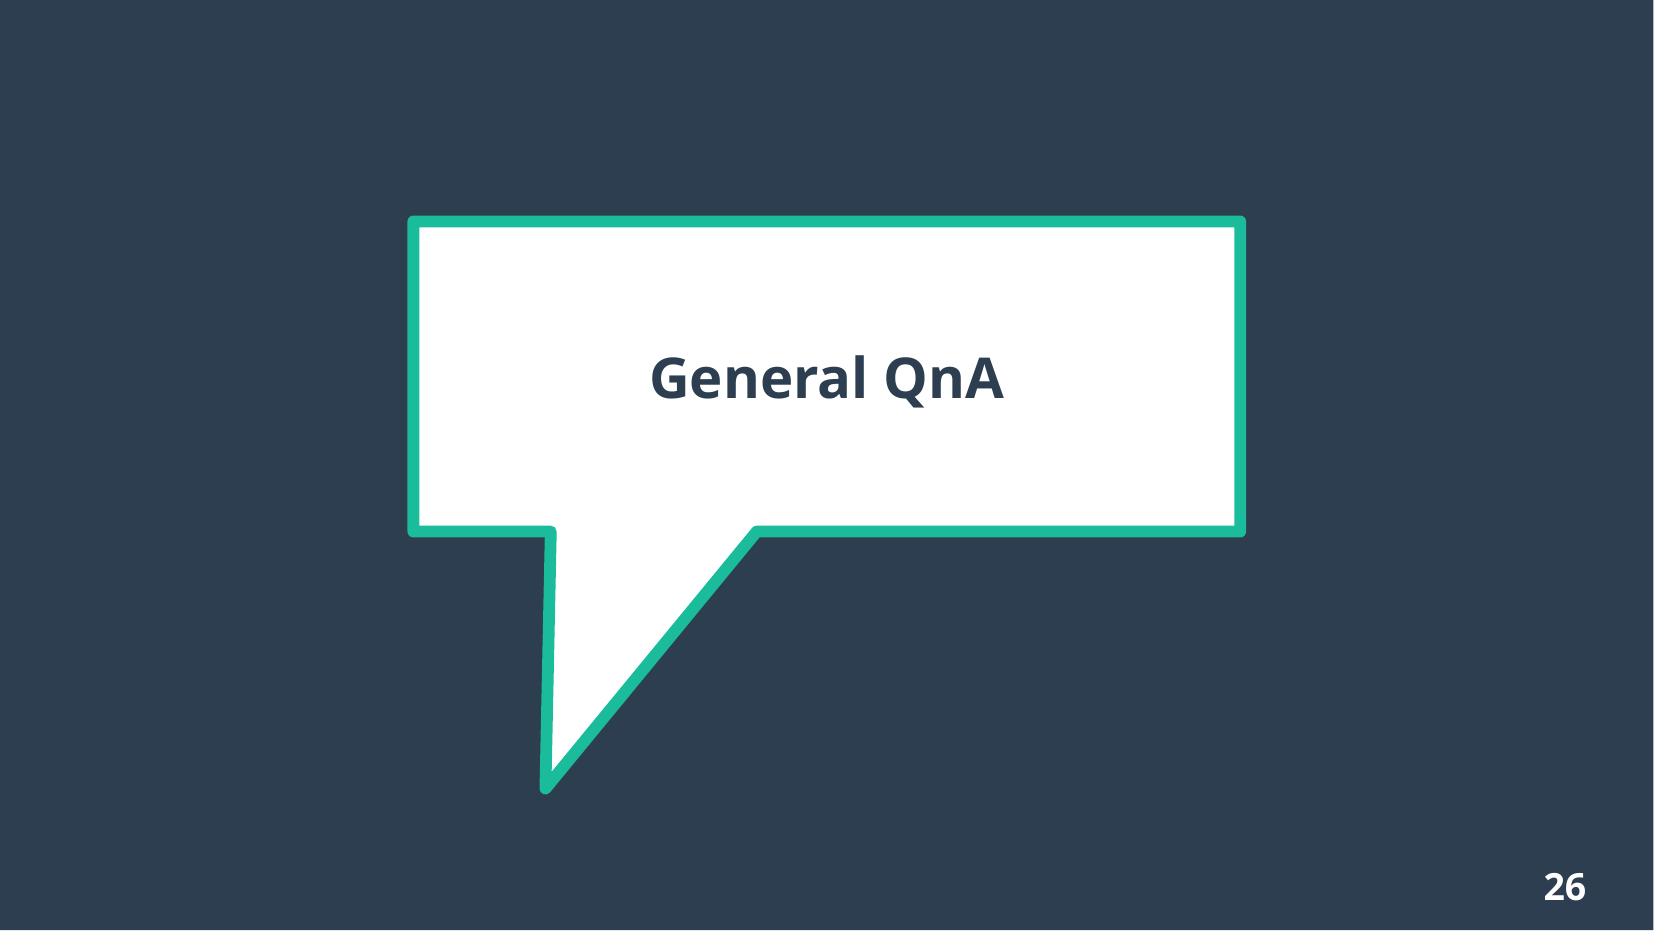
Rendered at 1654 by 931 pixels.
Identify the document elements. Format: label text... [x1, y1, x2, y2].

title General QnA [442, 243, 1211, 510]
